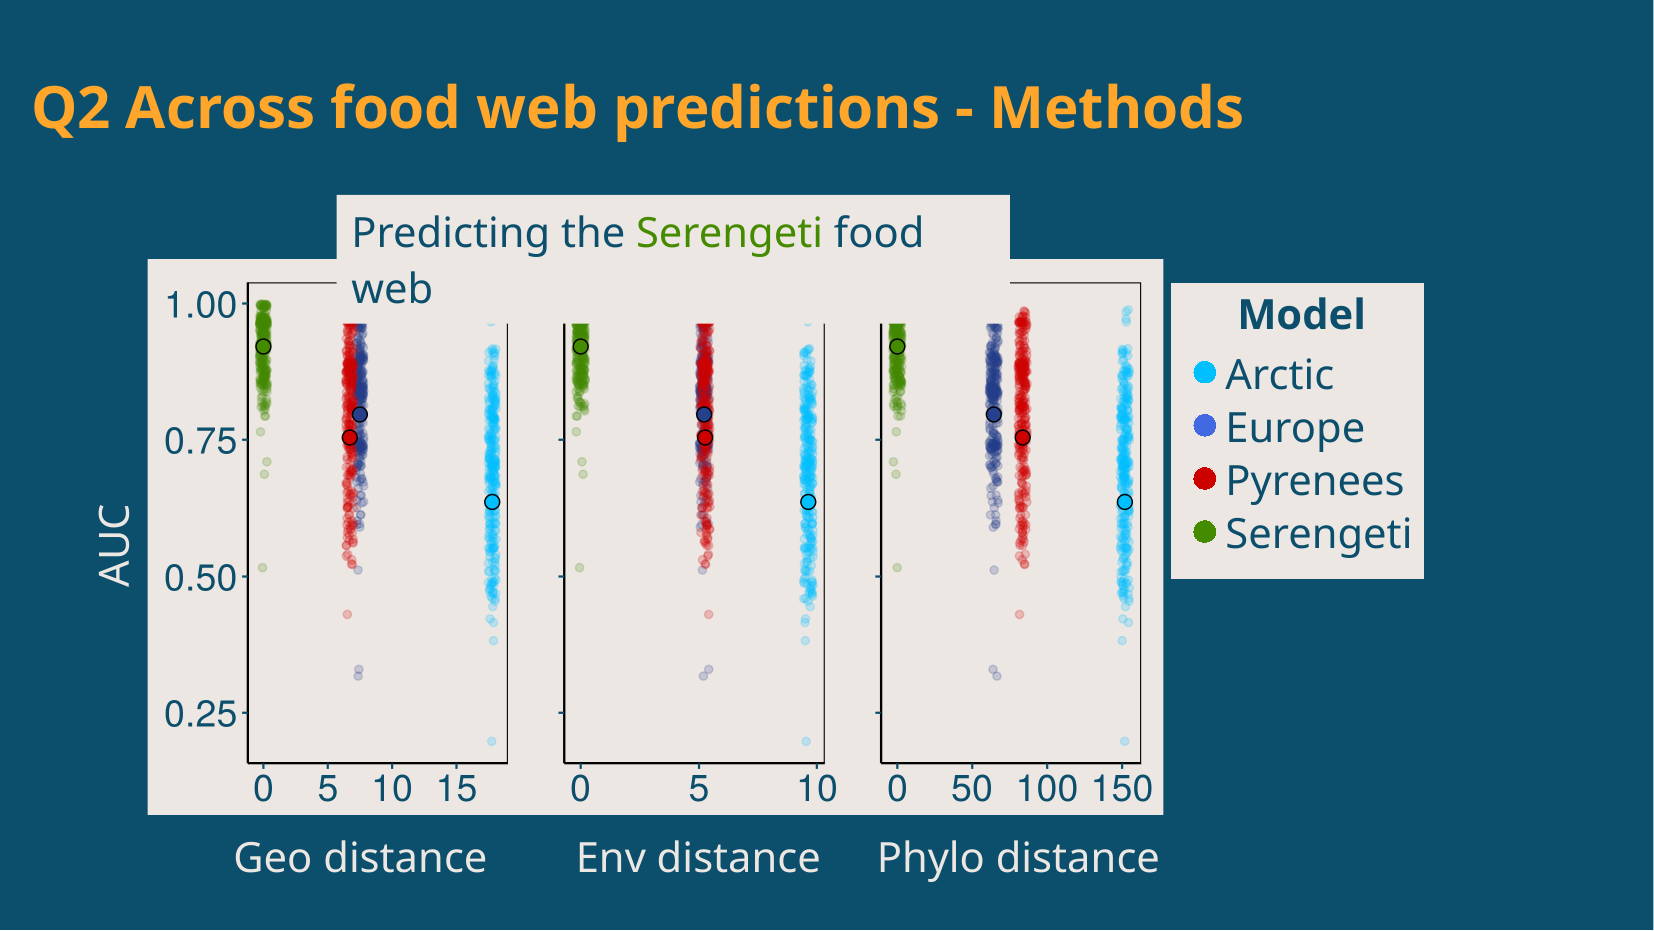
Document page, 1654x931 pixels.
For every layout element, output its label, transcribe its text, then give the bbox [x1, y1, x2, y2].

text_box Model [1222, 277, 1370, 348]
text_box Phylo distance [862, 820, 1164, 891]
picture [147, 259, 1164, 815]
text_box Predicting the Serengeti food web [336, 194, 1010, 265]
text_box Pyrenees [1210, 443, 1412, 496]
text_box [1192, 466, 1210, 491]
text_box Env distance [561, 820, 827, 891]
text_box AUC [76, 491, 147, 603]
text_box [1192, 360, 1210, 384]
text_box Q2 Across food web predictions - Methods [59, 59, 1217, 151]
text_box Geo distance [218, 820, 492, 891]
text_box Serengeti [1210, 496, 1416, 567]
text_box Arctic [1210, 337, 1349, 390]
text_box [1192, 413, 1210, 438]
text_box [1192, 519, 1210, 544]
text_box Europe [1210, 390, 1370, 443]
text_box # [1171, 283, 1424, 579]
